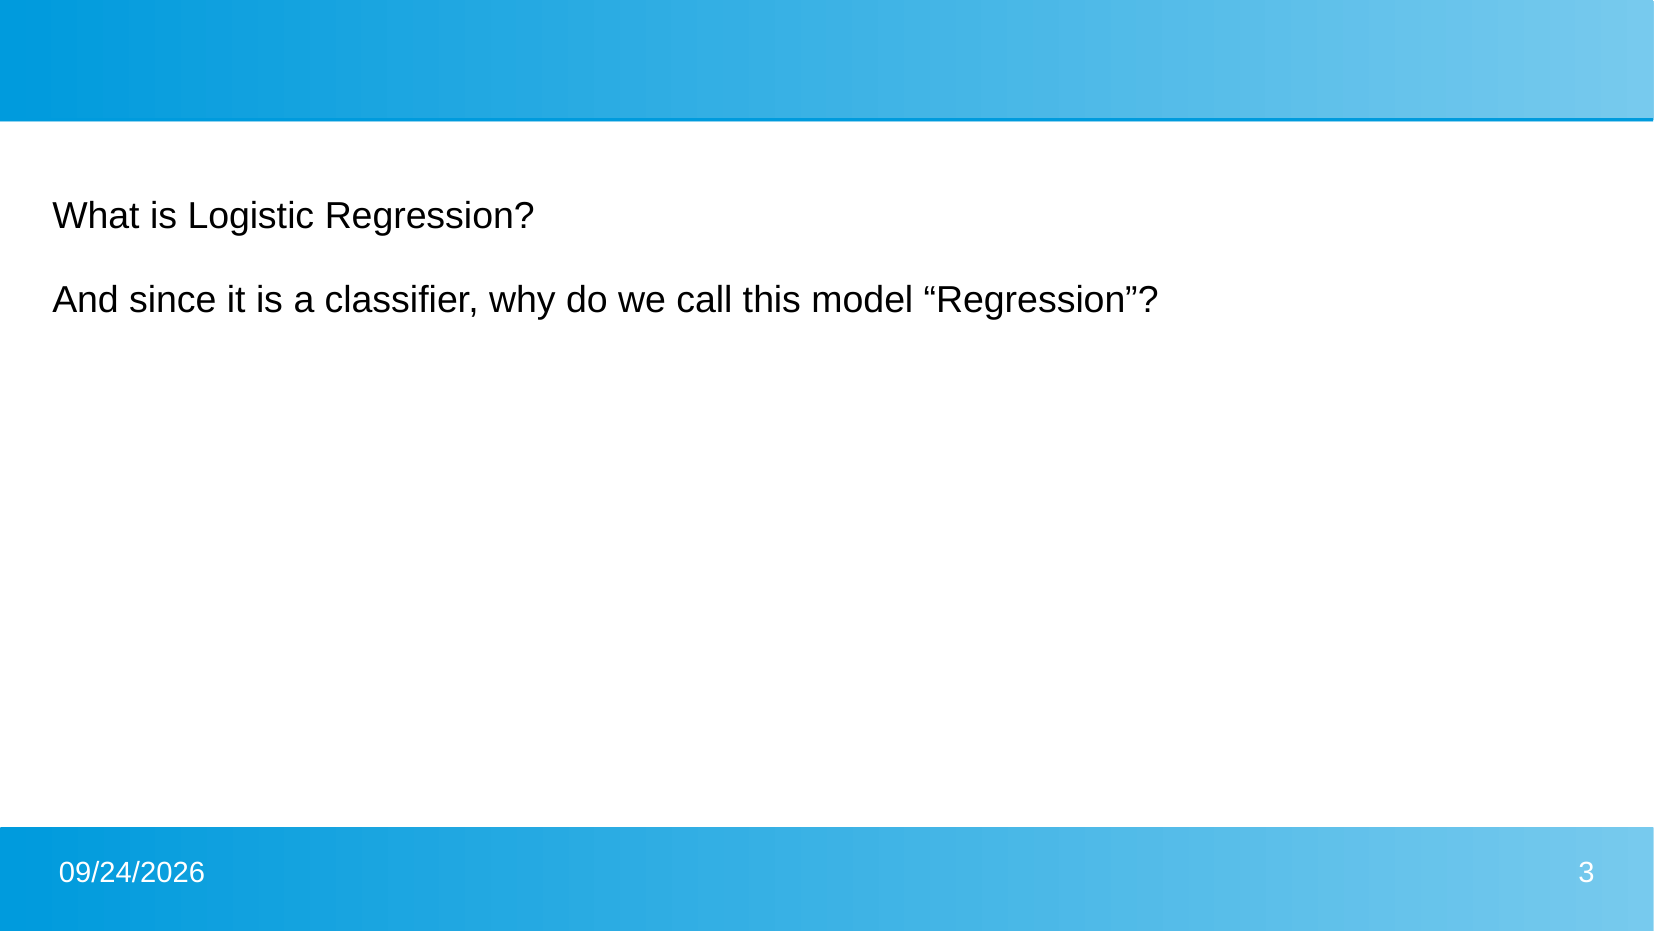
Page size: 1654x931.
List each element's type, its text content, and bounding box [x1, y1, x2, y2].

text_box What is Logistic Regression? And since it is a classifier, why do we call this model “Regression”? [37, 187, 1613, 676]
